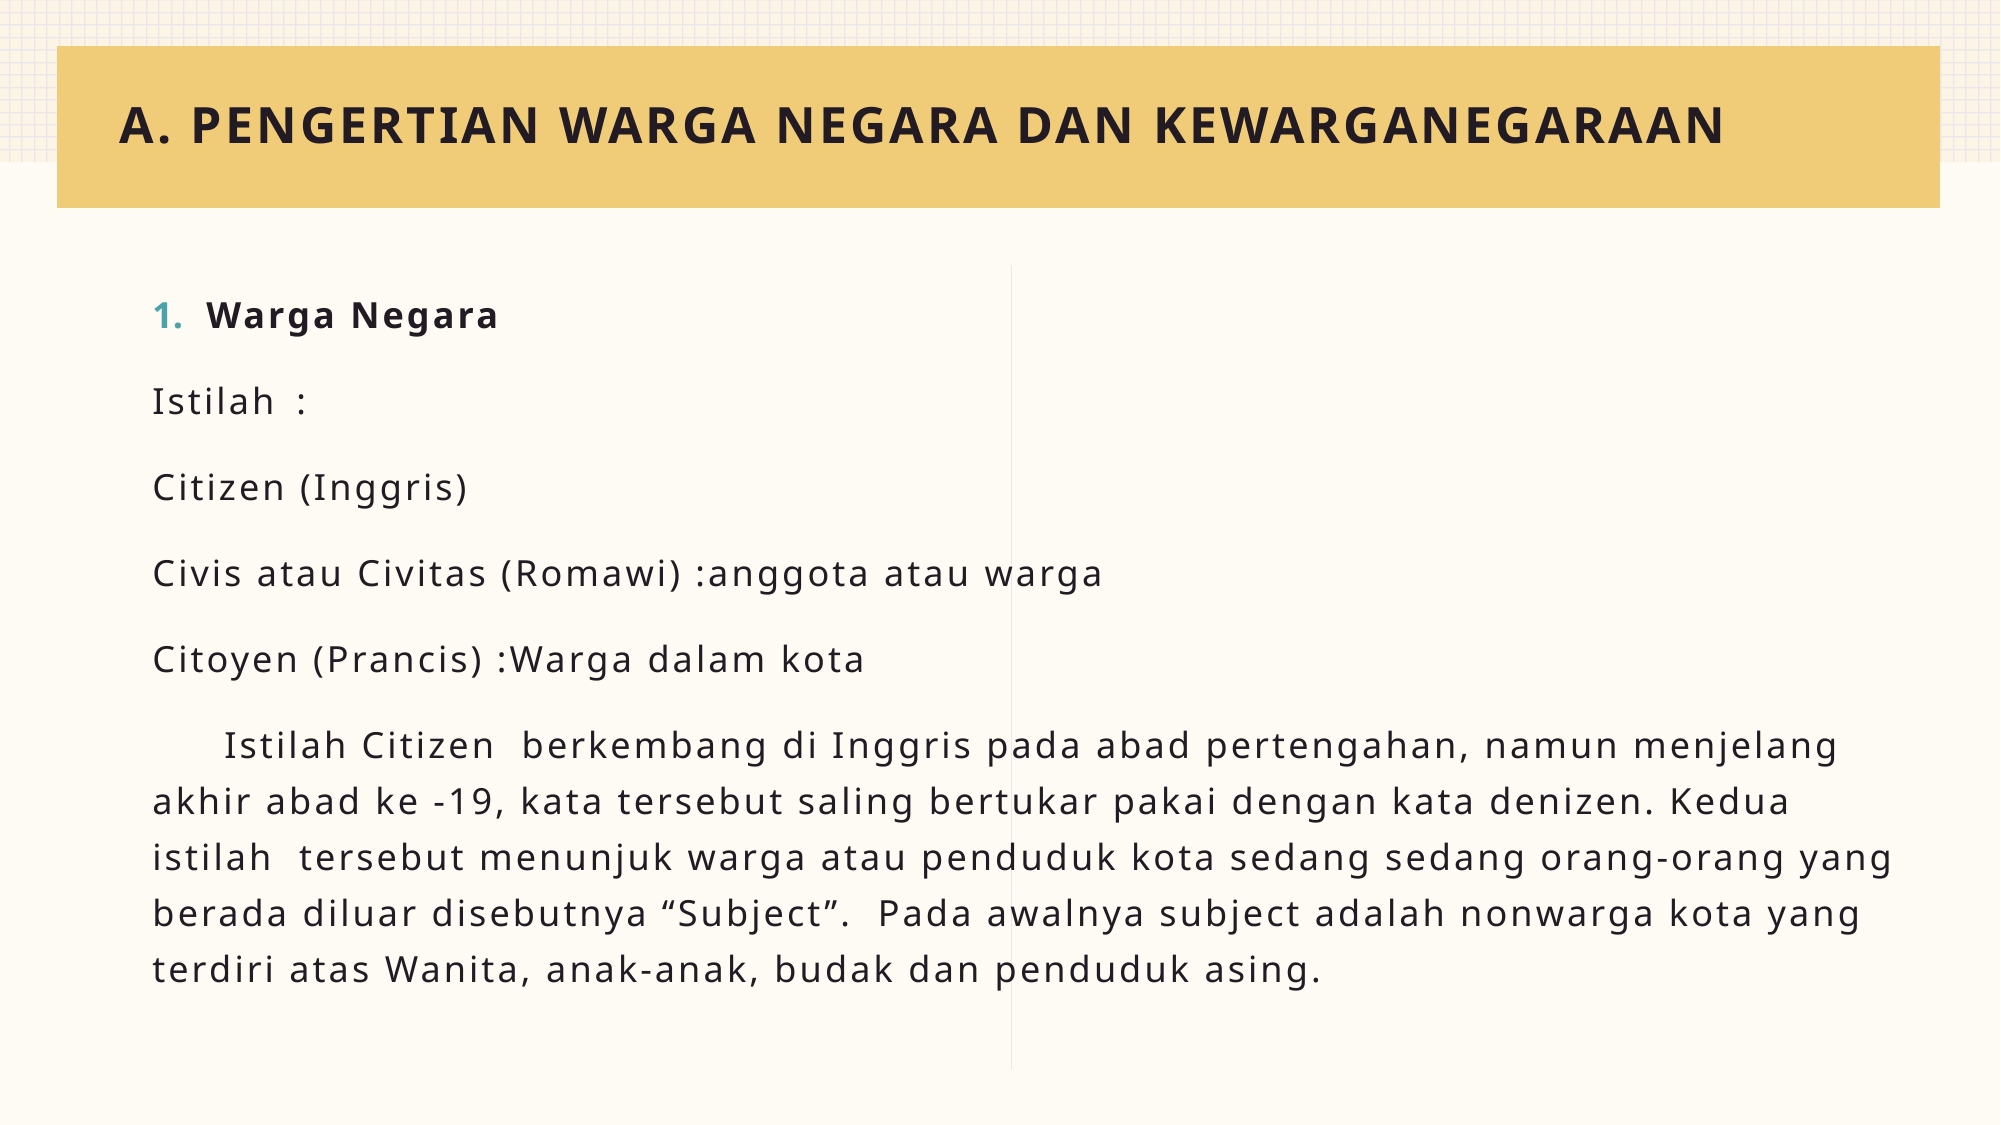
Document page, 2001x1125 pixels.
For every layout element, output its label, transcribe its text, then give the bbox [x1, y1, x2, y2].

title A. PENGERTIAN WARGA NEGARA DAN KEWARGANEGARAAN [104, 79, 1894, 176]
list Warga Negara Istilah : Citizen (Inggris) Civis atau Civitas (Romawi) :anggota atau warga Citoyen (Prancis) :Warga dalam kota Istilah Citizen berkembang di Inggris pada abad pertengahan, namun menjelang akhir abad ke -19, kata tersebut saling bertukar pakai dengan kata denizen. Kedua istilah tersebut menunjuk warga atau penduduk kota sedang sedang orang-orang yang berada diluar disebutnya “Subject”. Pada awalnya subject adalah nonwarga kota yang terdiri atas Wanita, anak-anak, budak dan penduduk asing. [137, 272, 1927, 1087]
